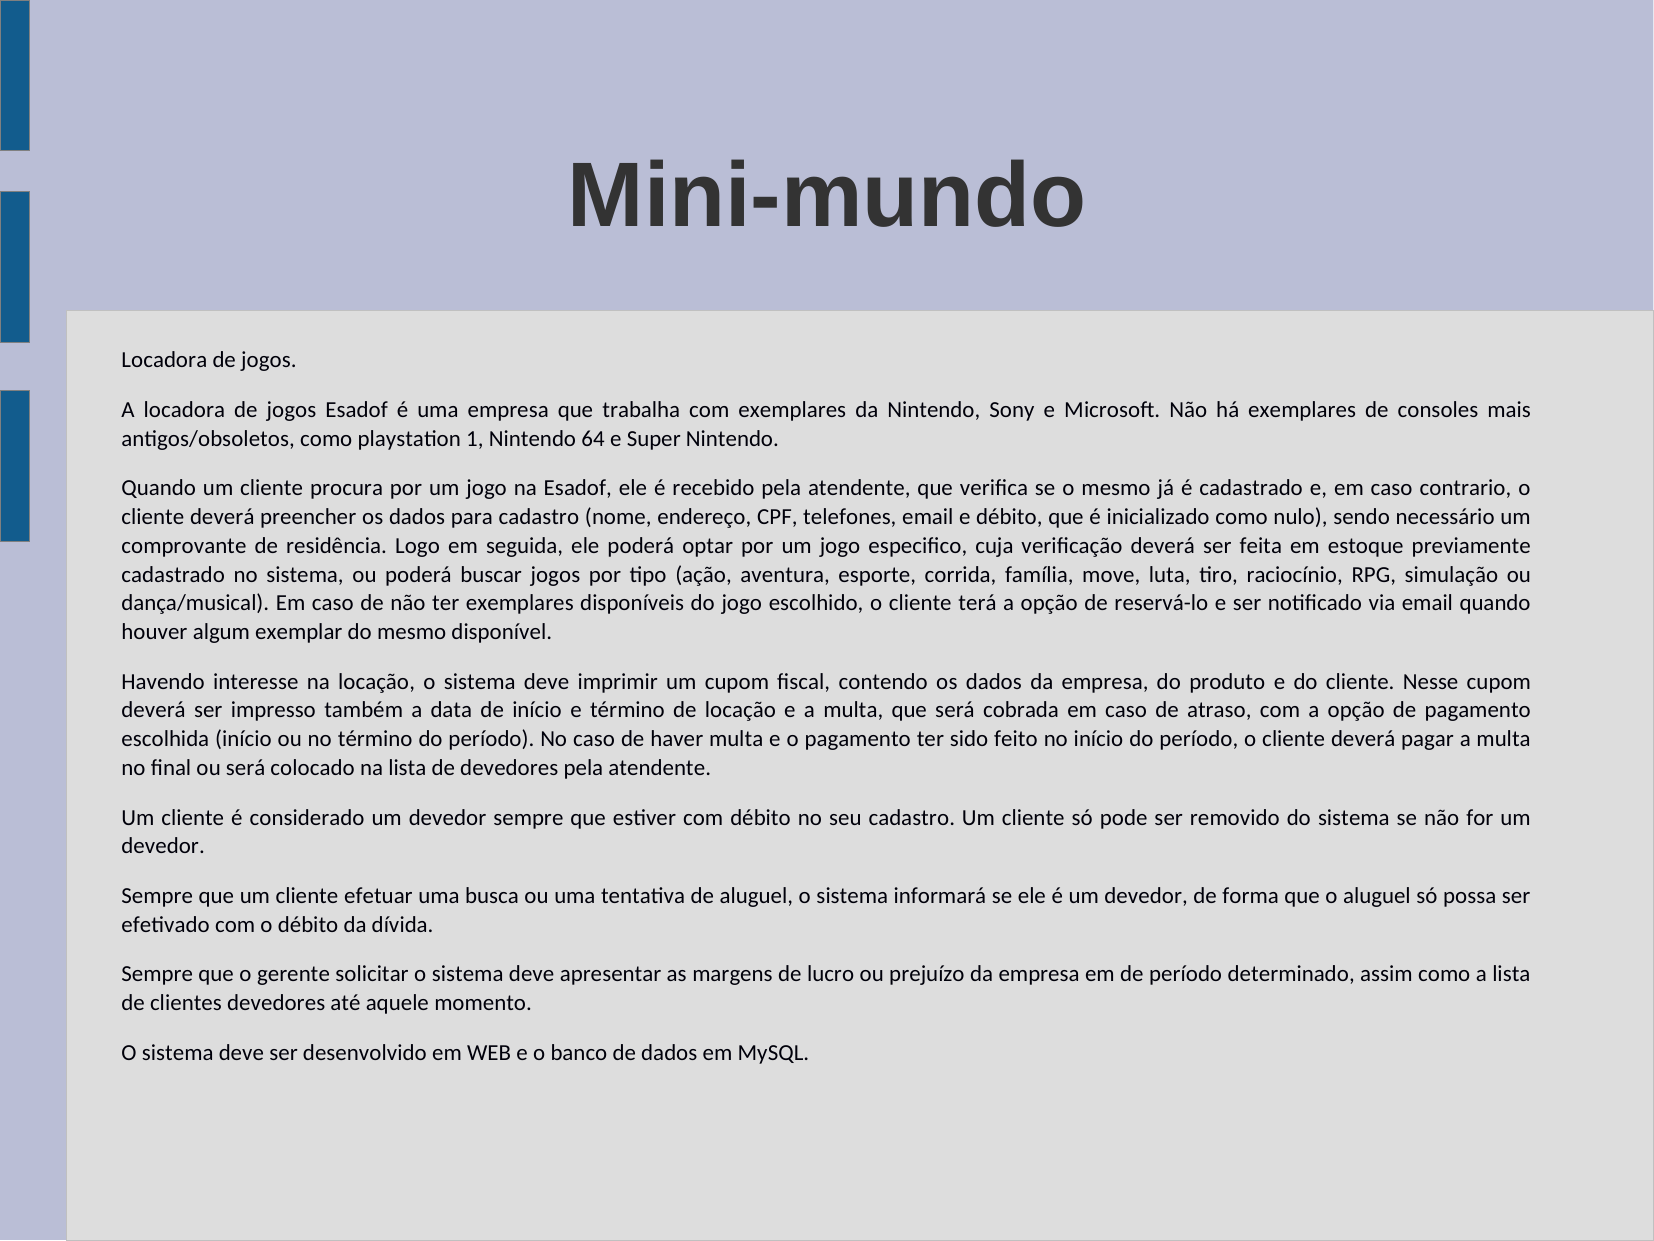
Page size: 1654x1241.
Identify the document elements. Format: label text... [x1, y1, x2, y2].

title Mini-mundo [121, 91, 1534, 299]
list Locadora de jogos. A locadora de jogos Esadof é uma empresa que trabalha com exemplares da Nintendo, Sony e Microsoft. Não há exemplares de consoles mais antigos/obsoletos, como playstation 1, Nintendo 64 e Super Nintendo. Quando um cliente procura por um jogo na Esadof, ele é recebido pela atendente, que verifica se o mesmo já é cadastrado e, em caso contrario, o cliente deverá preencher os dados para cadastro (nome, endereço, CPF, telefones, email e débito, que é inicializado como nulo), sendo necessário um comprovante de residência. Logo em seguida, ele poderá optar por um jogo especifico, cuja verificação deverá ser feita em estoque previamente cadastrado no sistema, ou poderá buscar jogos por tipo (ação, aventura, esporte, corrida, família, move, luta, tiro, raciocínio, RPG, simulação ou dança/musical). Em caso de não ter exemplares disponíveis do jogo escolhido, o cliente terá a opção de reservá-lo e ser notificado via email quando houver algum exemplar do mesmo disponível. Havendo interesse na locação, o sistema deve imprimir um cupom fiscal, contendo os dados da empresa, do produto e do cliente. Nesse cupom deverá ser impresso também a data de início e término de locação e a multa, que será cobrada em caso de atraso, com a opção de pagamento escolhida (início ou no término do período). No caso de haver multa e o pagamento ter sido feito no início do período, o cliente deverá pagar a multa no final ou será colocado na lista de devedores pela atendente. Um cliente é considerado um devedor sempre que estiver com débito no seu cadastro. Um cliente só pode ser removido do sistema se não for um devedor. Sempre que um cliente efetuar uma busca ou uma tentativa de aluguel, o sistema informará se ele é um devedor, de forma que o aluguel só possa ser efetivado com o débito da dívida. Sempre que o gerente solicitar o sistema deve apresentar as margens de lucro ou prejuízo da empresa em de período determinado, assim como a lista de clientes devedores até aquele momento. O sistema deve ser desenvolvido em WEB e o banco de dados em MySQL. [121, 344, 1534, 1127]
